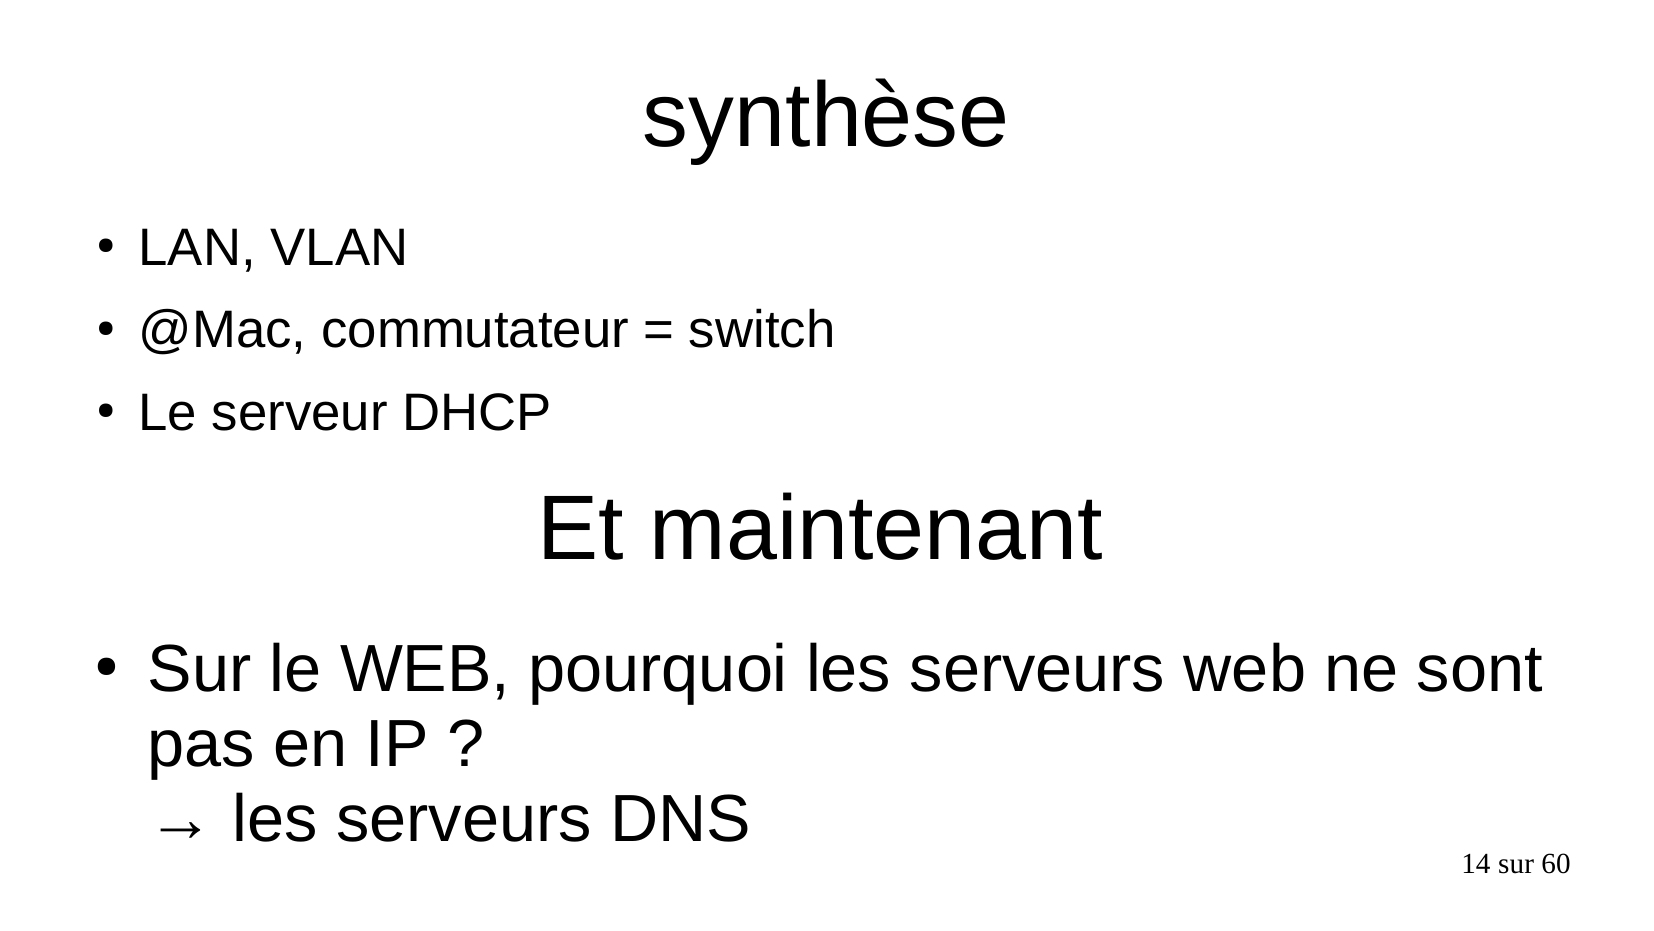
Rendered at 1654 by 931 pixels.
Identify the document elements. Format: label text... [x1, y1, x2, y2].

title Et maintenant [76, 450, 1565, 606]
title synthèse [82, 37, 1571, 193]
list Sur le WEB, pourquoi les serveurs web ne sont pas en IP ? → les serveurs DNS [76, 631, 1565, 857]
list LAN, VLAN @Mac, commutateur = switch Le serveur DHCP [82, 217, 1571, 443]
